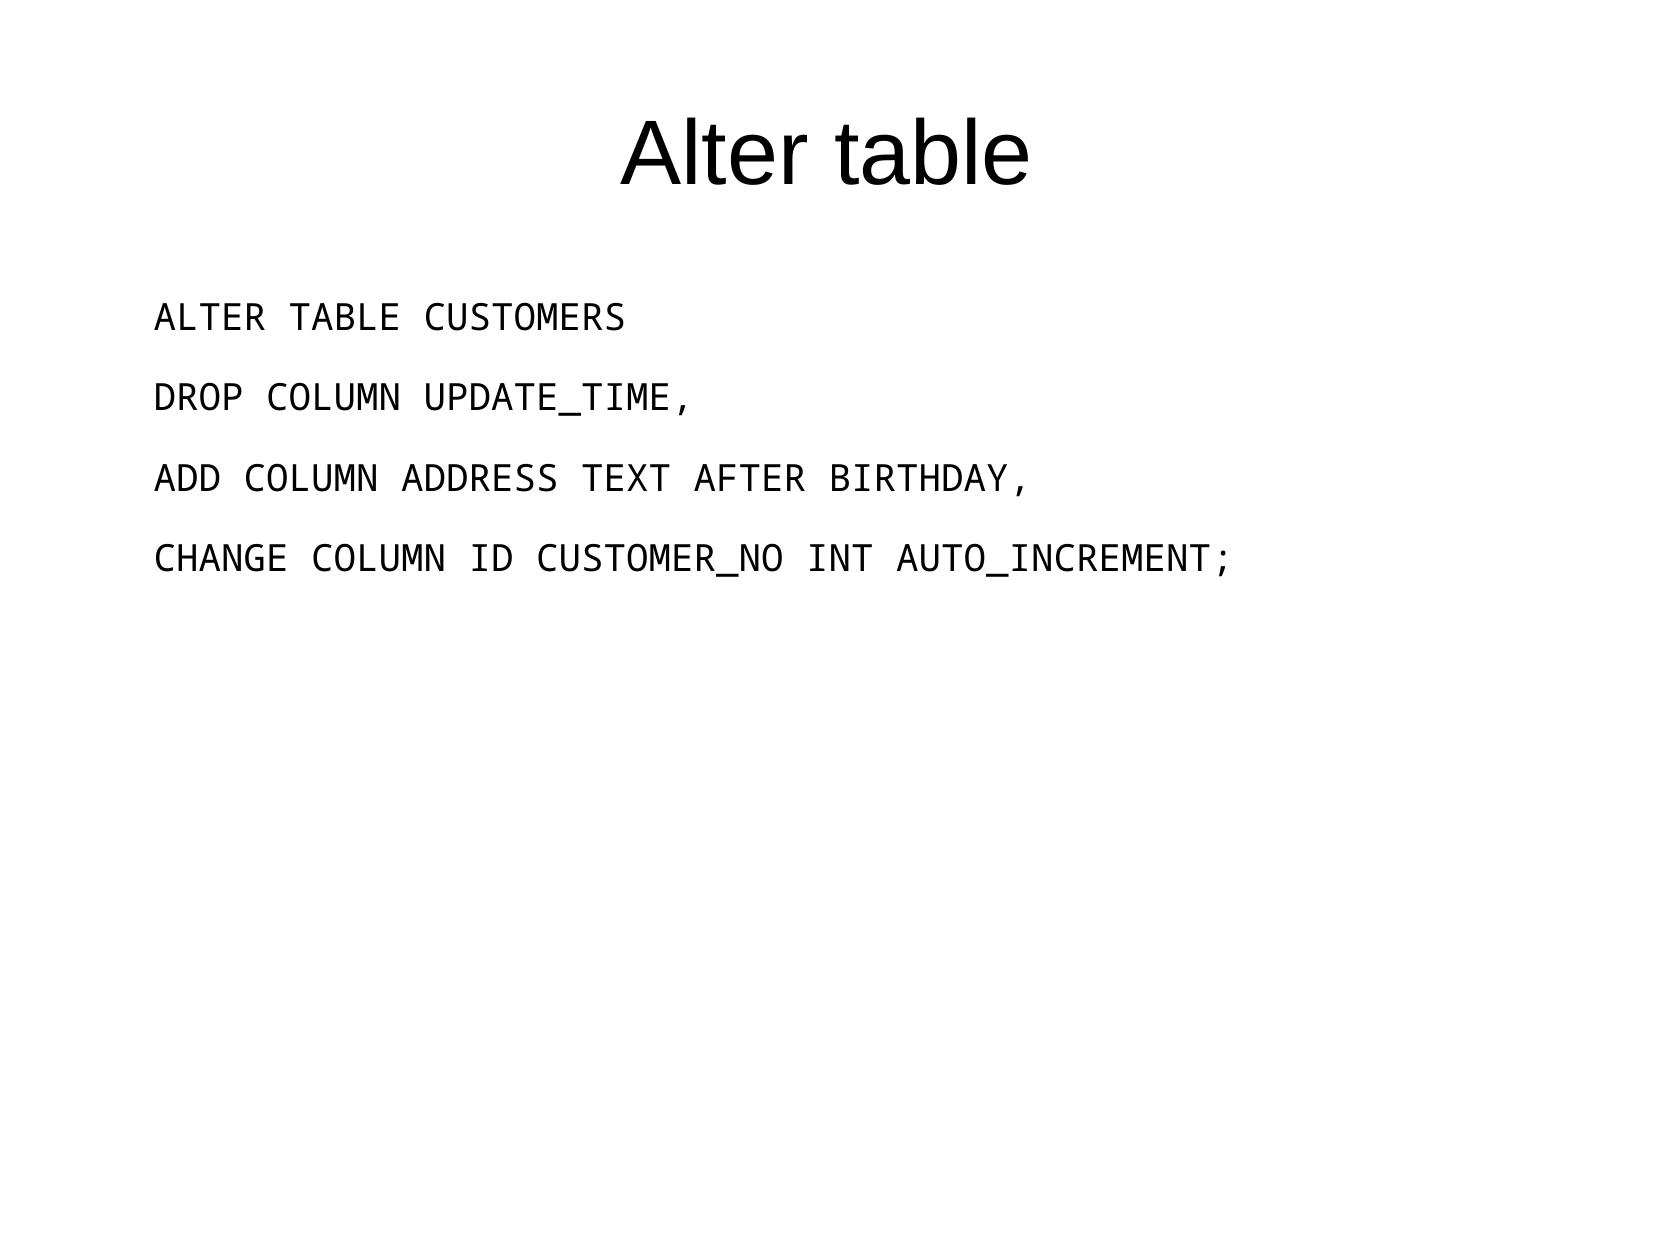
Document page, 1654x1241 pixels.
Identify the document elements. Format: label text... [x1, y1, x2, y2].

title Alter table [82, 49, 1571, 257]
list ALTER TABLE CUSTOMERS DROP COLUMN UPDATE_TIME, ADD COLUMN ADDRESS TEXT AFTER BIRTHDAY, CHANGE COLUMN ID CUSTOMER_NO INT AUTO_INCREMENT; [82, 290, 1571, 1134]
